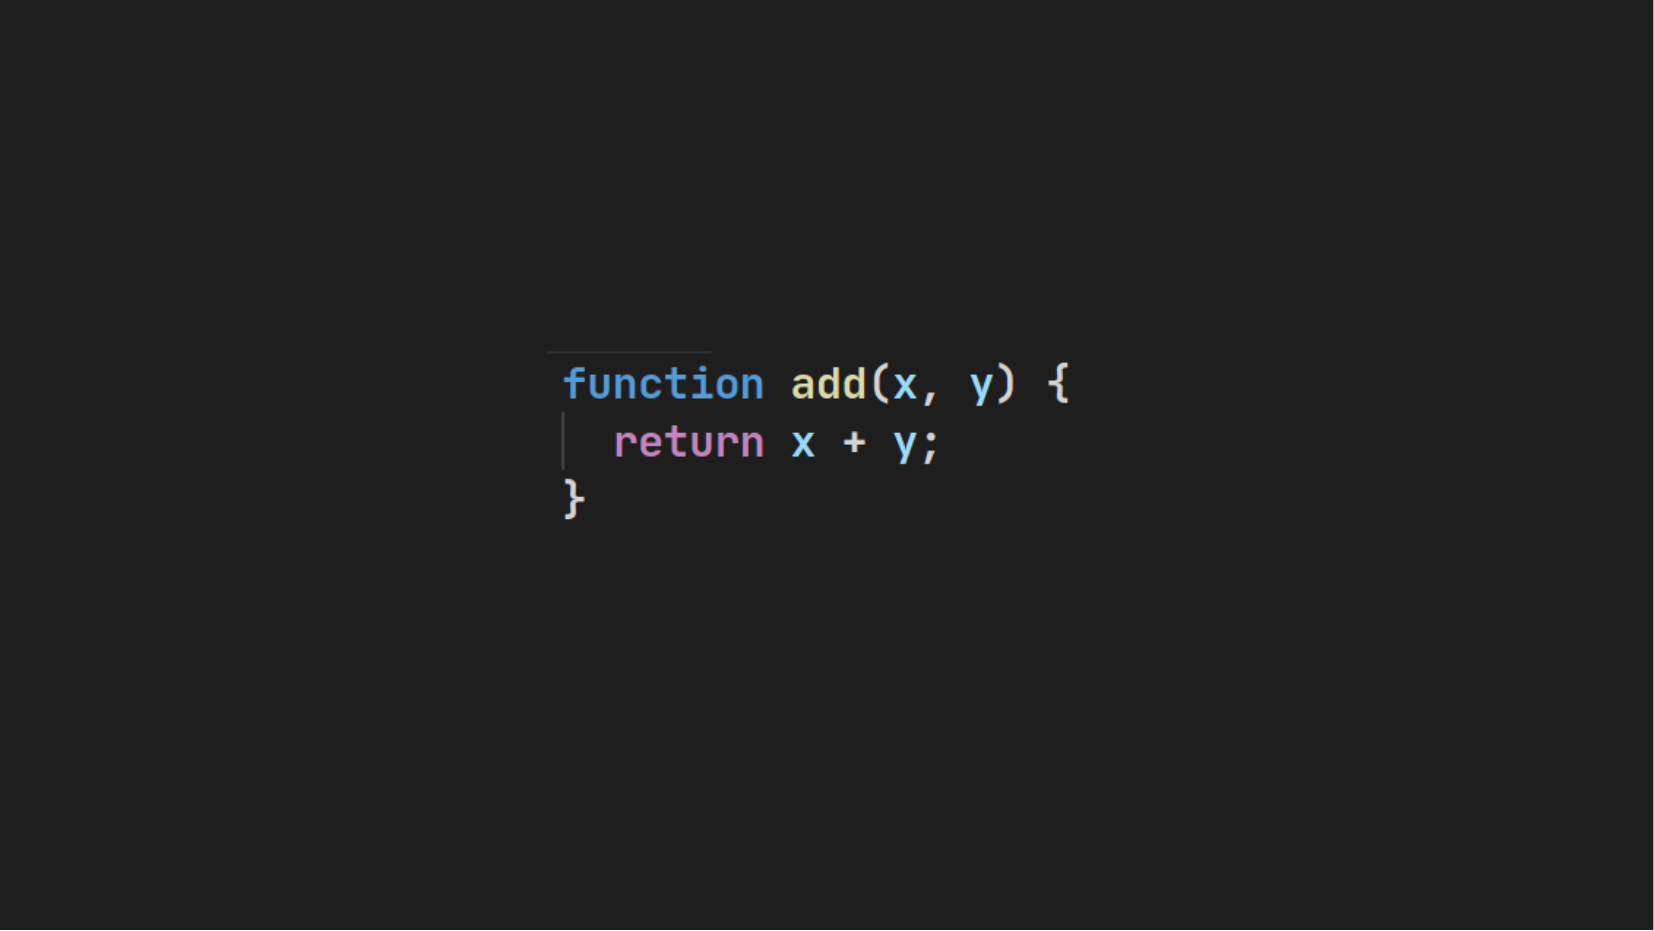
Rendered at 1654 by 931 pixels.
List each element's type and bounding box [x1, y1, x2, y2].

picture [547, 351, 1107, 579]
